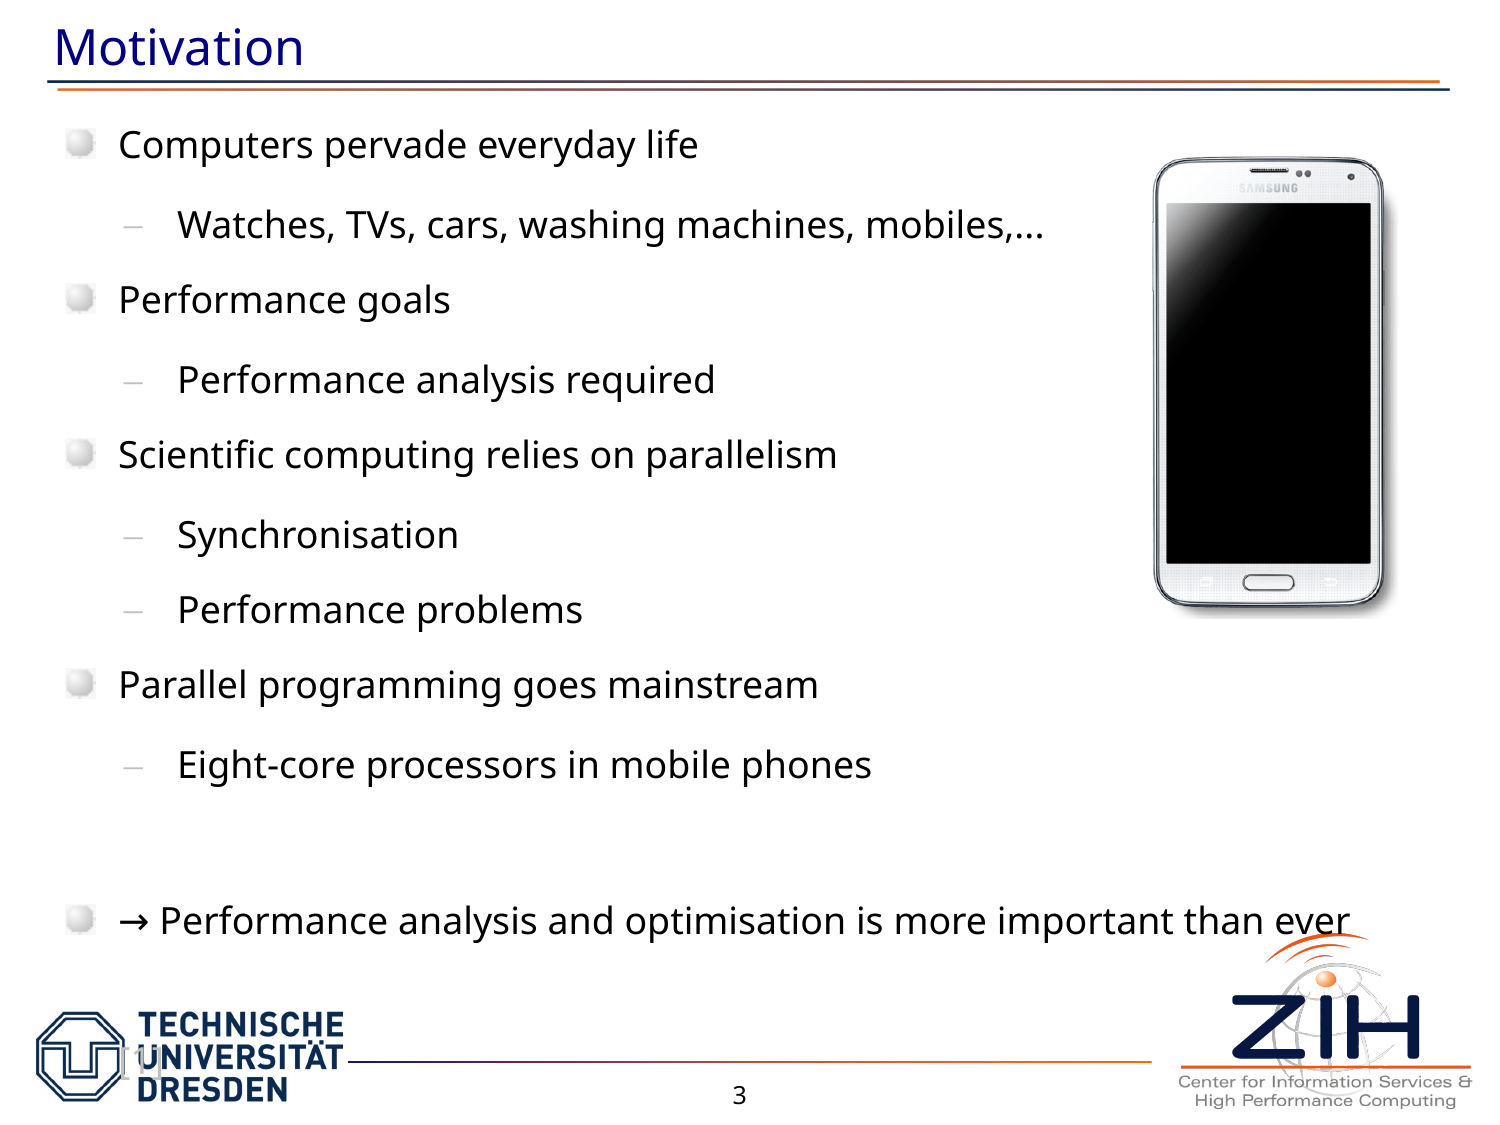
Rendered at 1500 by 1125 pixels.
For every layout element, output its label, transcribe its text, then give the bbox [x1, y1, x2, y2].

picture [47, 80, 1450, 91]
picture [1178, 933, 1473, 1110]
picture [35, 1075, 343, 1102]
picture [1142, 149, 1398, 619]
list Computers pervade everyday life Watches, TVs, cars, washing machines, mobiles,... Performance goals Performance analysis required Scientific computing relies on parallelism Synchronisation Performance problems Parallel programming goes mainstream Eight-core processors in mobile phones → Performance analysis and optimisation is more important than ever [1] [29, 118, 1456, 1075]
title Motivation [53, 12, 1453, 81]
